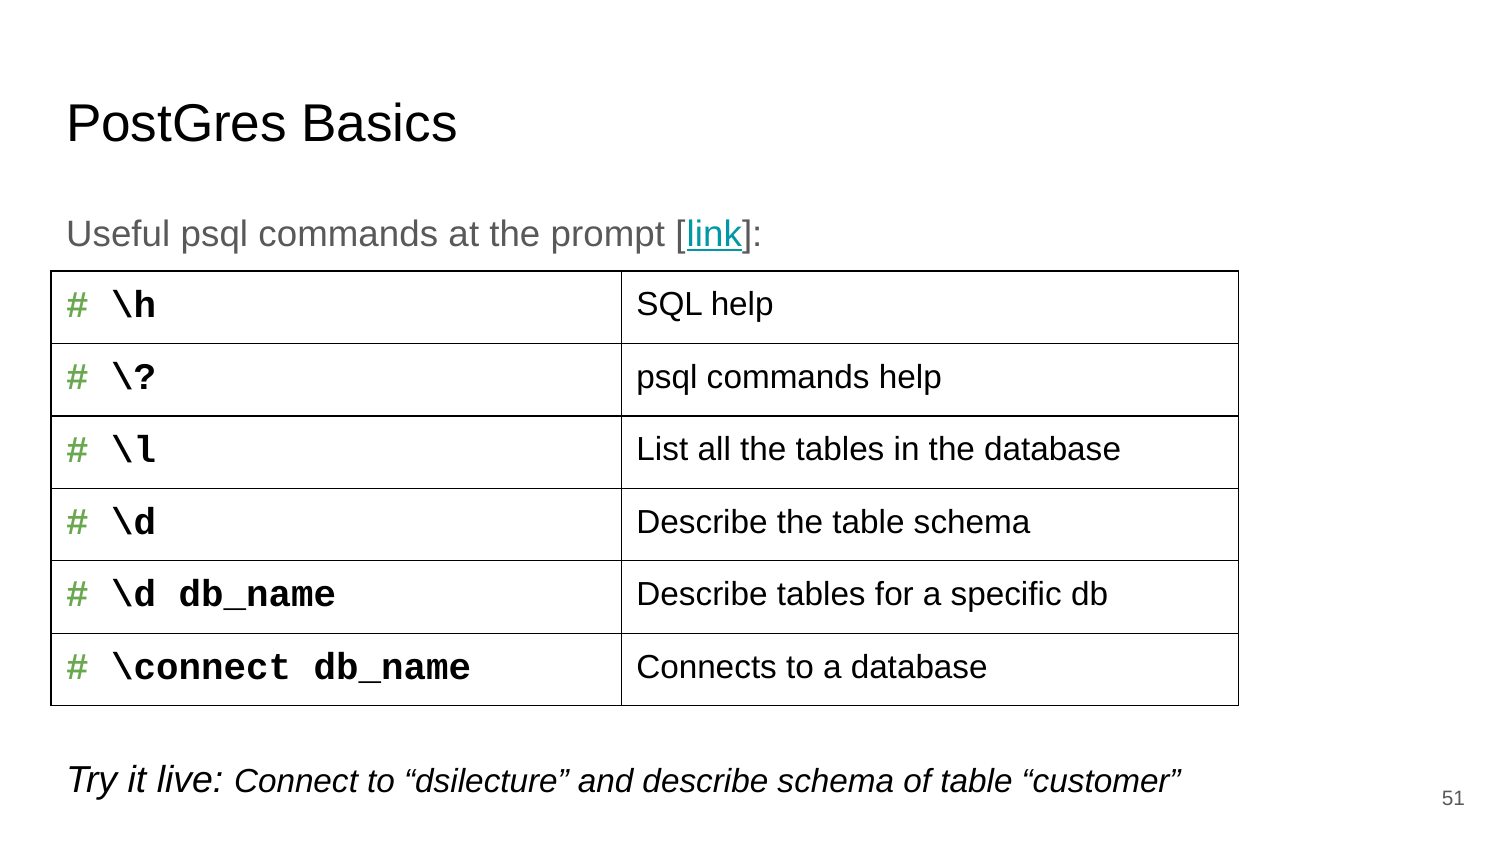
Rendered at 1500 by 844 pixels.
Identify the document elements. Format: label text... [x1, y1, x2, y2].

list Useful psql commands at the prompt [link]: [51, 188, 1449, 270]
table_cell # \? [52, 344, 621, 415]
table_cell # \d db_name [52, 561, 621, 633]
text_box Try it live: Connect to “dsilecture” and describe schema of table “customer” [51, 739, 1273, 821]
table_cell Connects to a database [622, 634, 1238, 705]
title PostGres Basics [51, 72, 1449, 167]
table_cell Describe tables for a specific db [622, 561, 1238, 633]
table_cell # \d [52, 489, 621, 560]
table_cell Describe the table schema [622, 489, 1238, 560]
table_cell List all the tables in the database [622, 417, 1238, 488]
table_cell # \connect db_name [52, 634, 621, 705]
table_header SQL help [622, 272, 1238, 343]
table_header # \h [52, 272, 621, 343]
table_cell # \l [52, 417, 621, 488]
slide_number <number> [1389, 764, 1480, 830]
table_cell psql commands help [622, 344, 1238, 415]
